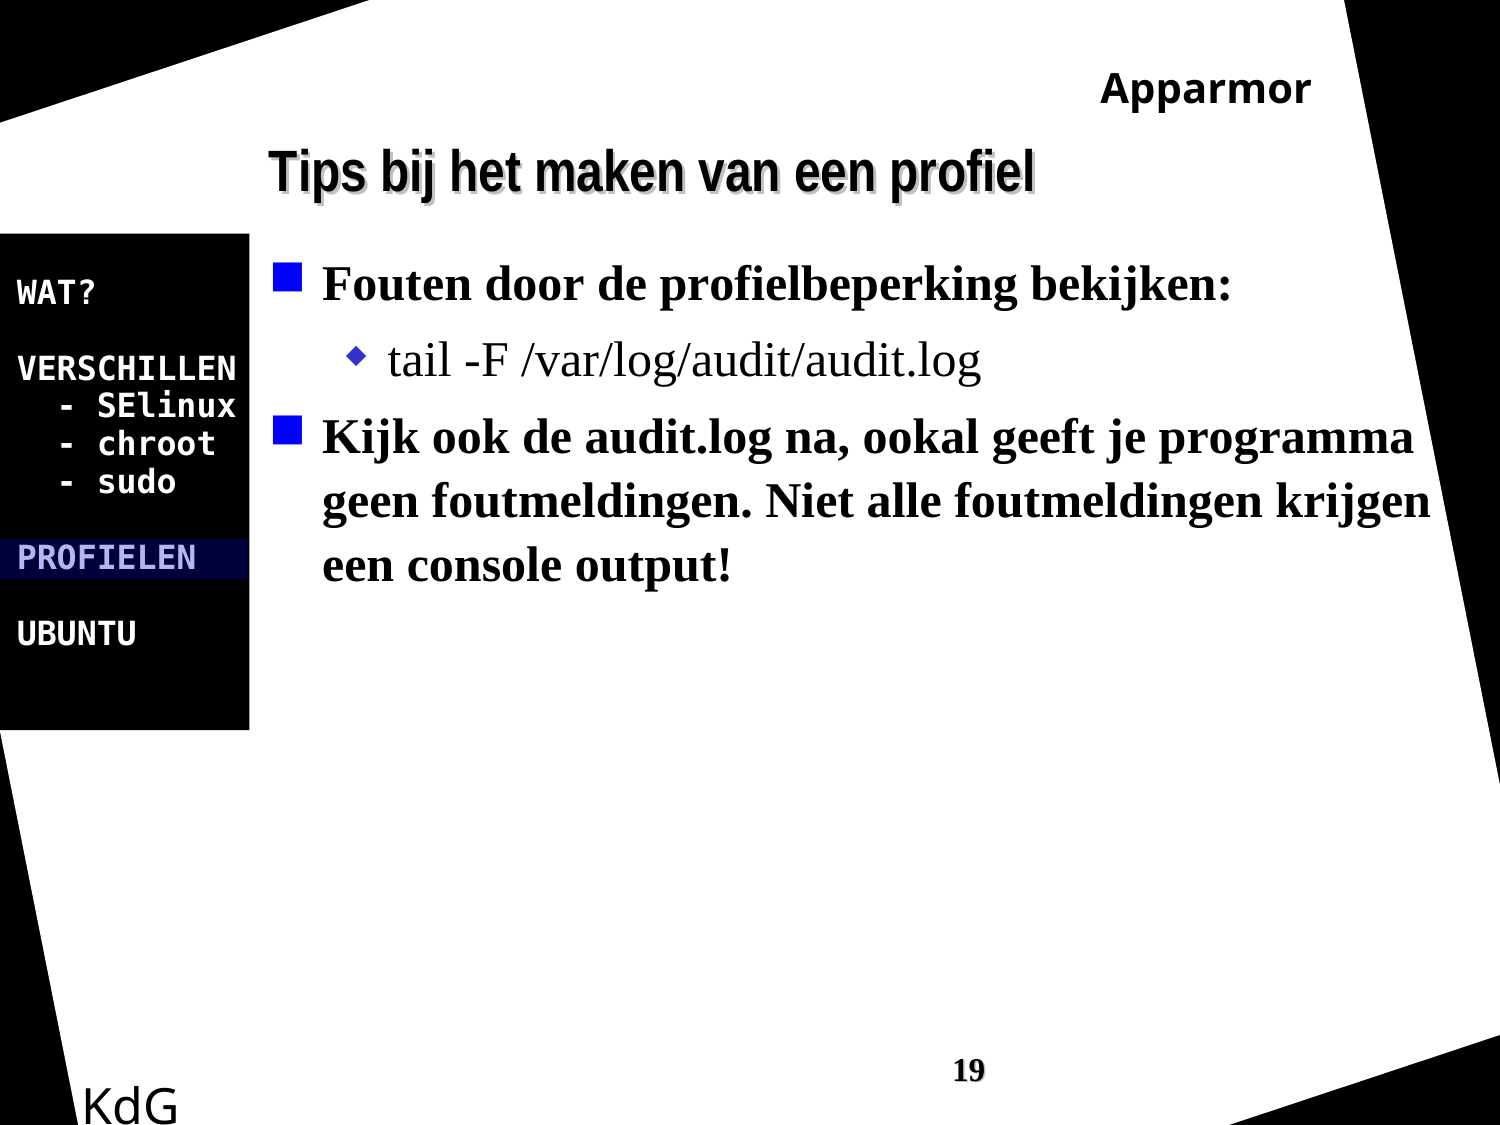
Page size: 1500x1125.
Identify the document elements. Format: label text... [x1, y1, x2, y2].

title Tips bij het maken van een profiel [268, 49, 1415, 246]
list Fouten door de profielbeperking bekijken: tail -F /var/log/audit/audit.log Kijk ook de audit.log na, ookal geeft je programma geen foutmeldingen. Niet alle foutmeldingen krijgen een console output! [268, 246, 1468, 976]
text_box [0, 539, 248, 580]
